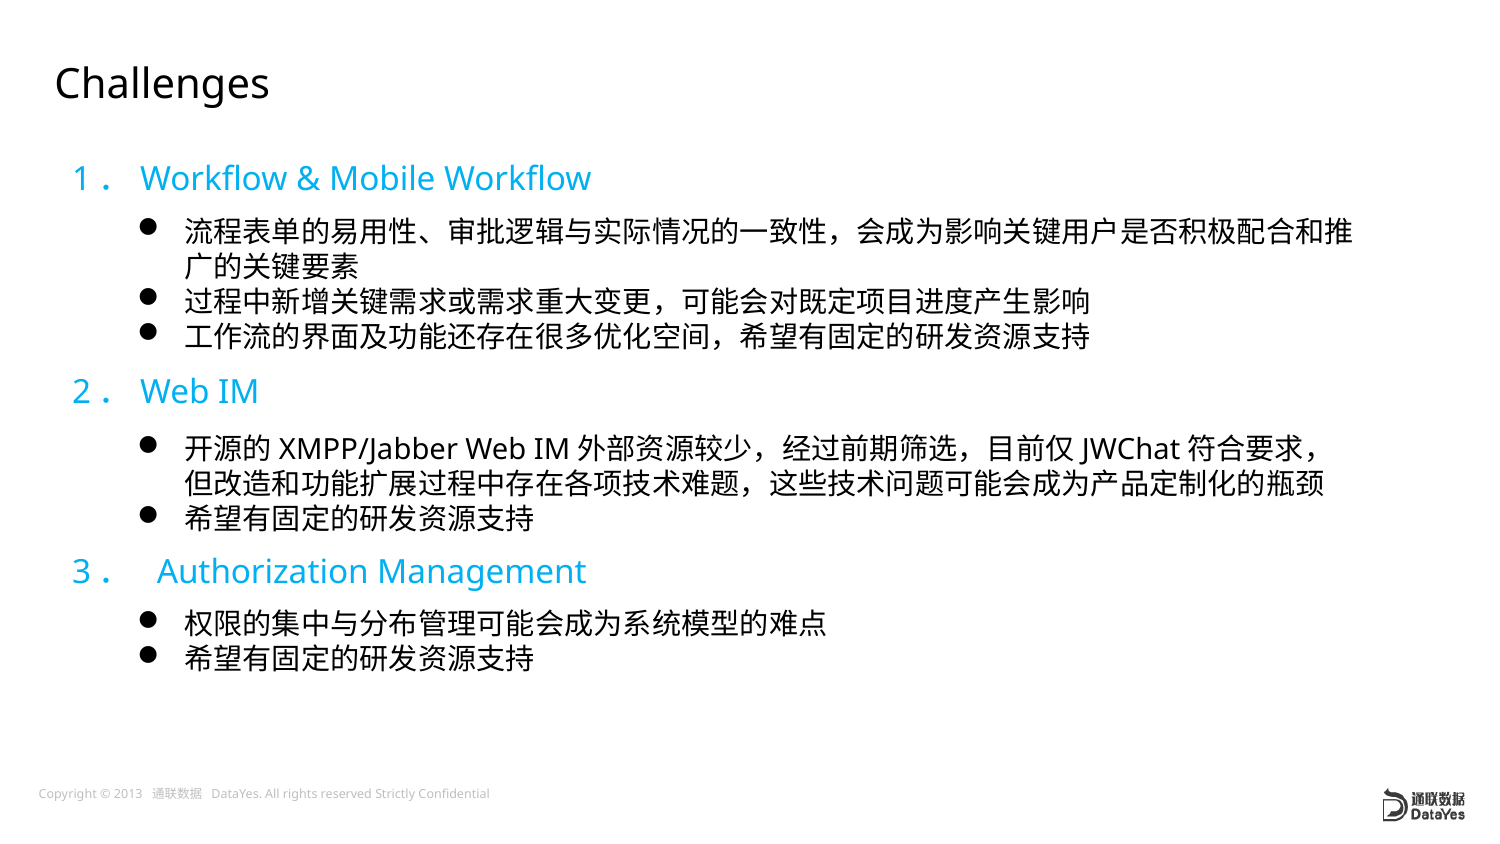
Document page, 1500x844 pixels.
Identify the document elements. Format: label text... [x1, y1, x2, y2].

text_box 开源的XMPP/Jabber Web IM外部资源较少，经过前期筛选，目前仅JWChat符合要求，但改造和功能扩展过程中存在各项技术难题，这些技术问题可能会成为产品定制化的瓶颈 希望有固定的研发资源支持 [122, 423, 1370, 544]
title Challenges [54, 44, 1405, 186]
text_box 流程表单的易用性、审批逻辑与实际情况的一致性，会成为影响关键用户是否积极配合和推广的关键要素 过程中新增关键需求或需求重大变更，可能会对既定项目进度产生影响 工作流的界面及功能还存在很多优化空间，希望有固定的研发资源支持 [122, 205, 1370, 361]
text_box 3． Authorization Management [57, 542, 766, 598]
text_box 2．Web IM [57, 363, 825, 419]
text_box 1．Workflow & Mobile Workflow [57, 150, 1018, 205]
text_box 权限的集中与分布管理可能会成为系统模型的难点 希望有固定的研发资源支持 [122, 598, 1370, 683]
picture [1370, 776, 1481, 838]
